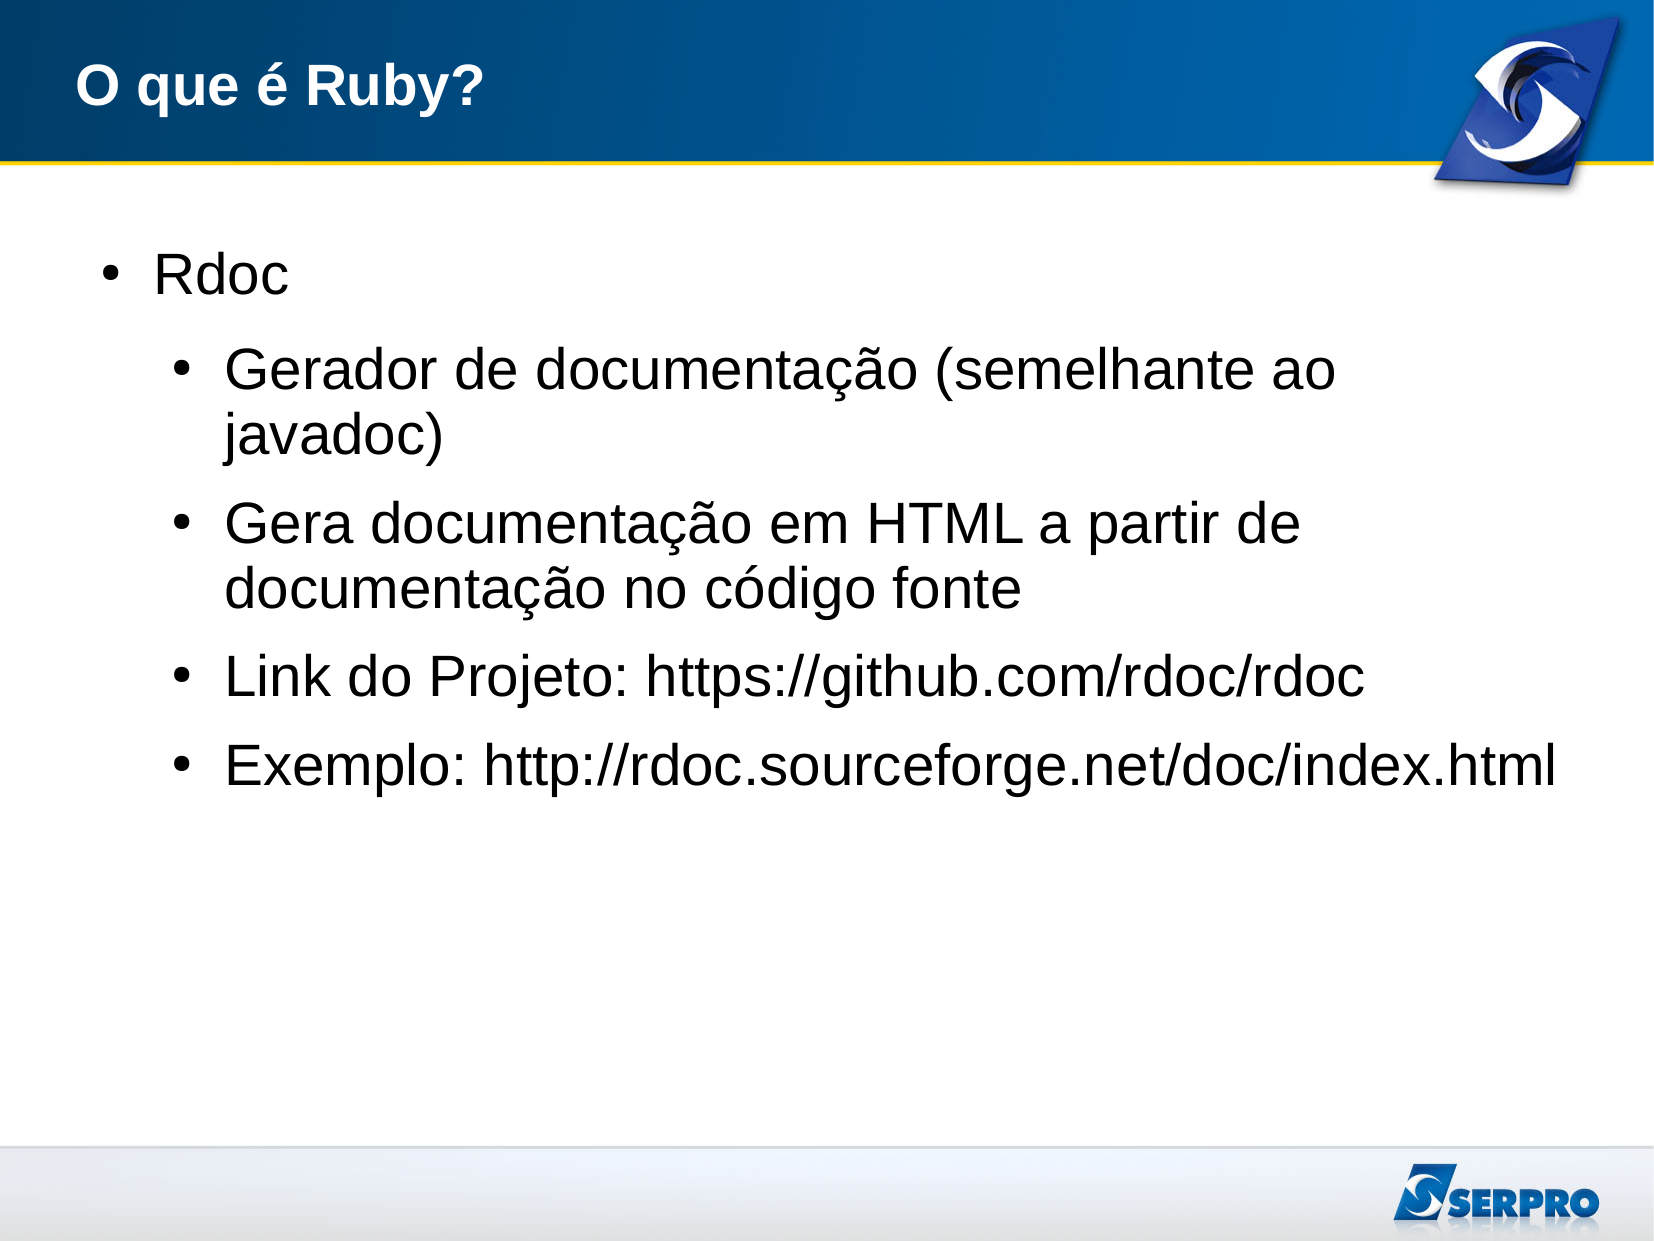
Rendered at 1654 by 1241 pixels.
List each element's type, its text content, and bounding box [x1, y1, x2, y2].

list Rdoc Gerador de documentação (semelhante ao javadoc) Gera documentação em HTML a partir de documentação no código fonte Link do Projeto: https://github.com/rdoc/rdoc Exemplo: http://rdoc.sourceforge.net/doc/index.html [82, 242, 1571, 1111]
picture [0, 0, 1654, 1241]
title O que é Ruby? [75, 41, 1434, 130]
